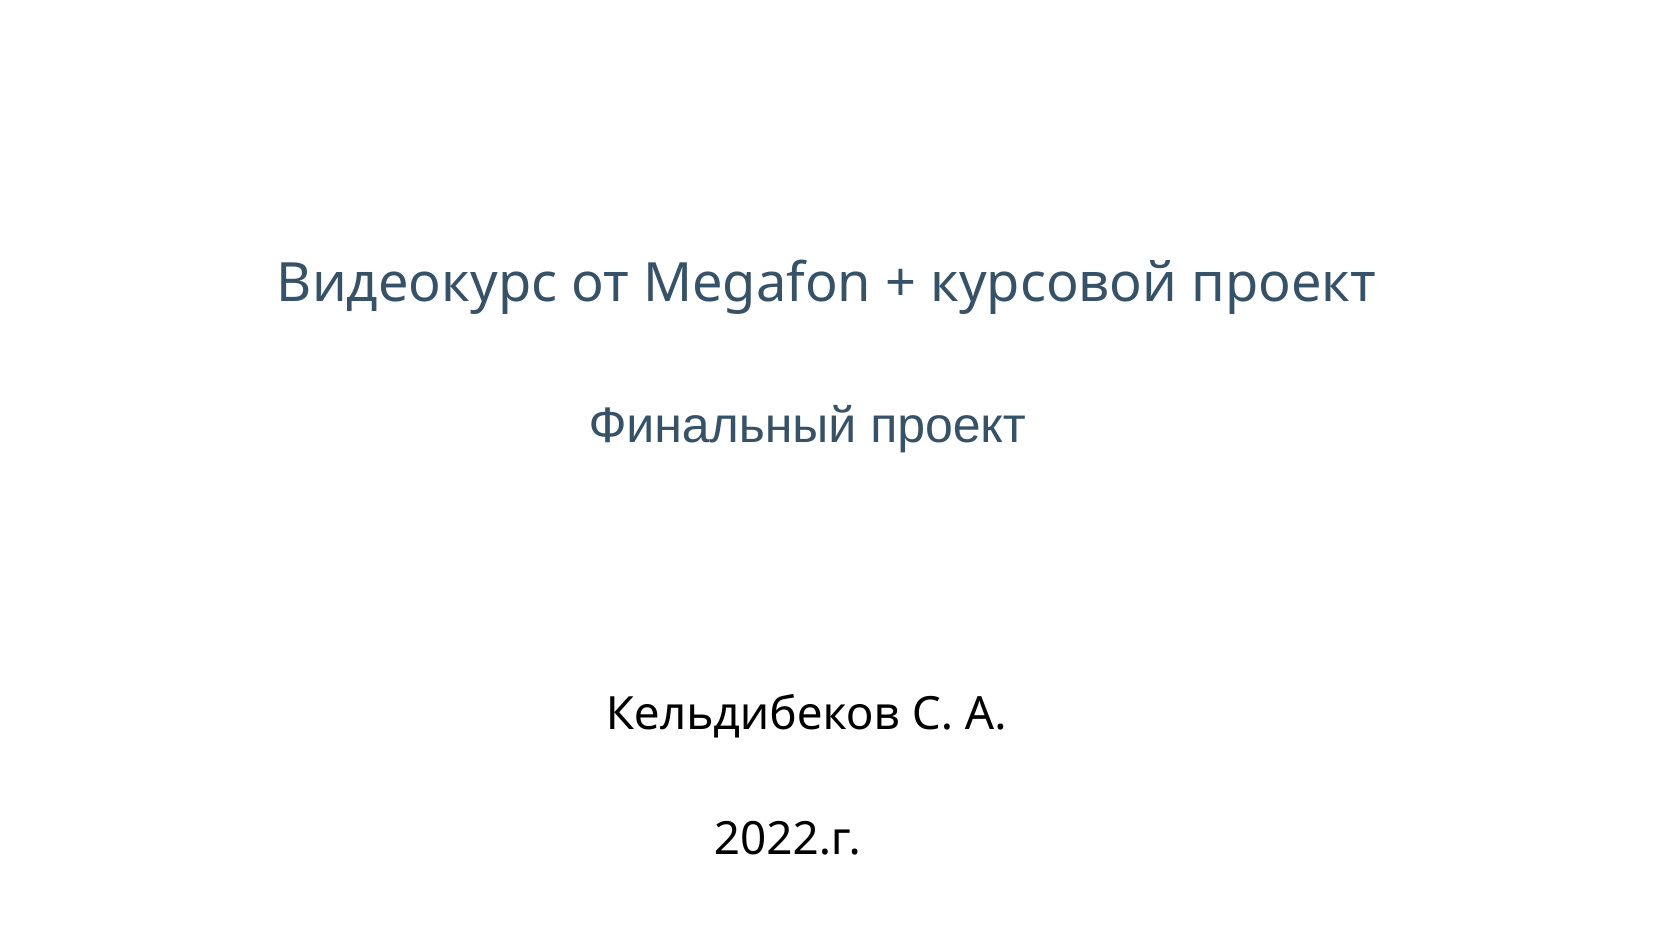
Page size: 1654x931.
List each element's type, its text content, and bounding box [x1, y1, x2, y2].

text_box Финальный проект [573, 390, 1042, 461]
text_box Кельдибеков С. А. 2022.г. [555, 673, 1134, 880]
text_box Видеокурс от Megafon + курсовой проект [248, 236, 1453, 355]
